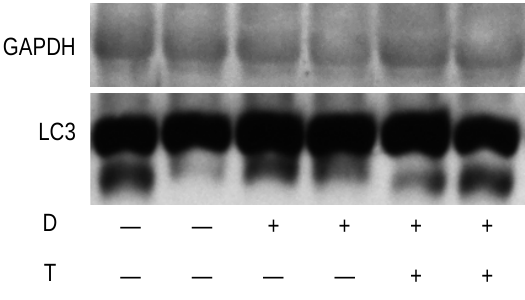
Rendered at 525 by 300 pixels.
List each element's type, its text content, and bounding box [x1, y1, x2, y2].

table_header + [310, 205, 380, 250]
table_cell + [453, 251, 523, 300]
table_header + [239, 205, 309, 250]
table_header — [167, 205, 238, 250]
text_box LC3 [0, 117, 76, 147]
table_cell — [310, 251, 380, 300]
table_cell — [96, 251, 166, 300]
text_box GAPDH [0, 32, 76, 62]
table_cell + [381, 251, 452, 300]
table_cell — [167, 251, 238, 300]
table_cell T [6, 251, 95, 300]
table_header — [96, 205, 166, 250]
table_header + [381, 205, 452, 250]
picture [90, 3, 525, 87]
table_header + [453, 205, 523, 250]
table_header D [6, 201, 95, 250]
table_cell — [239, 251, 309, 300]
picture [90, 93, 525, 205]
